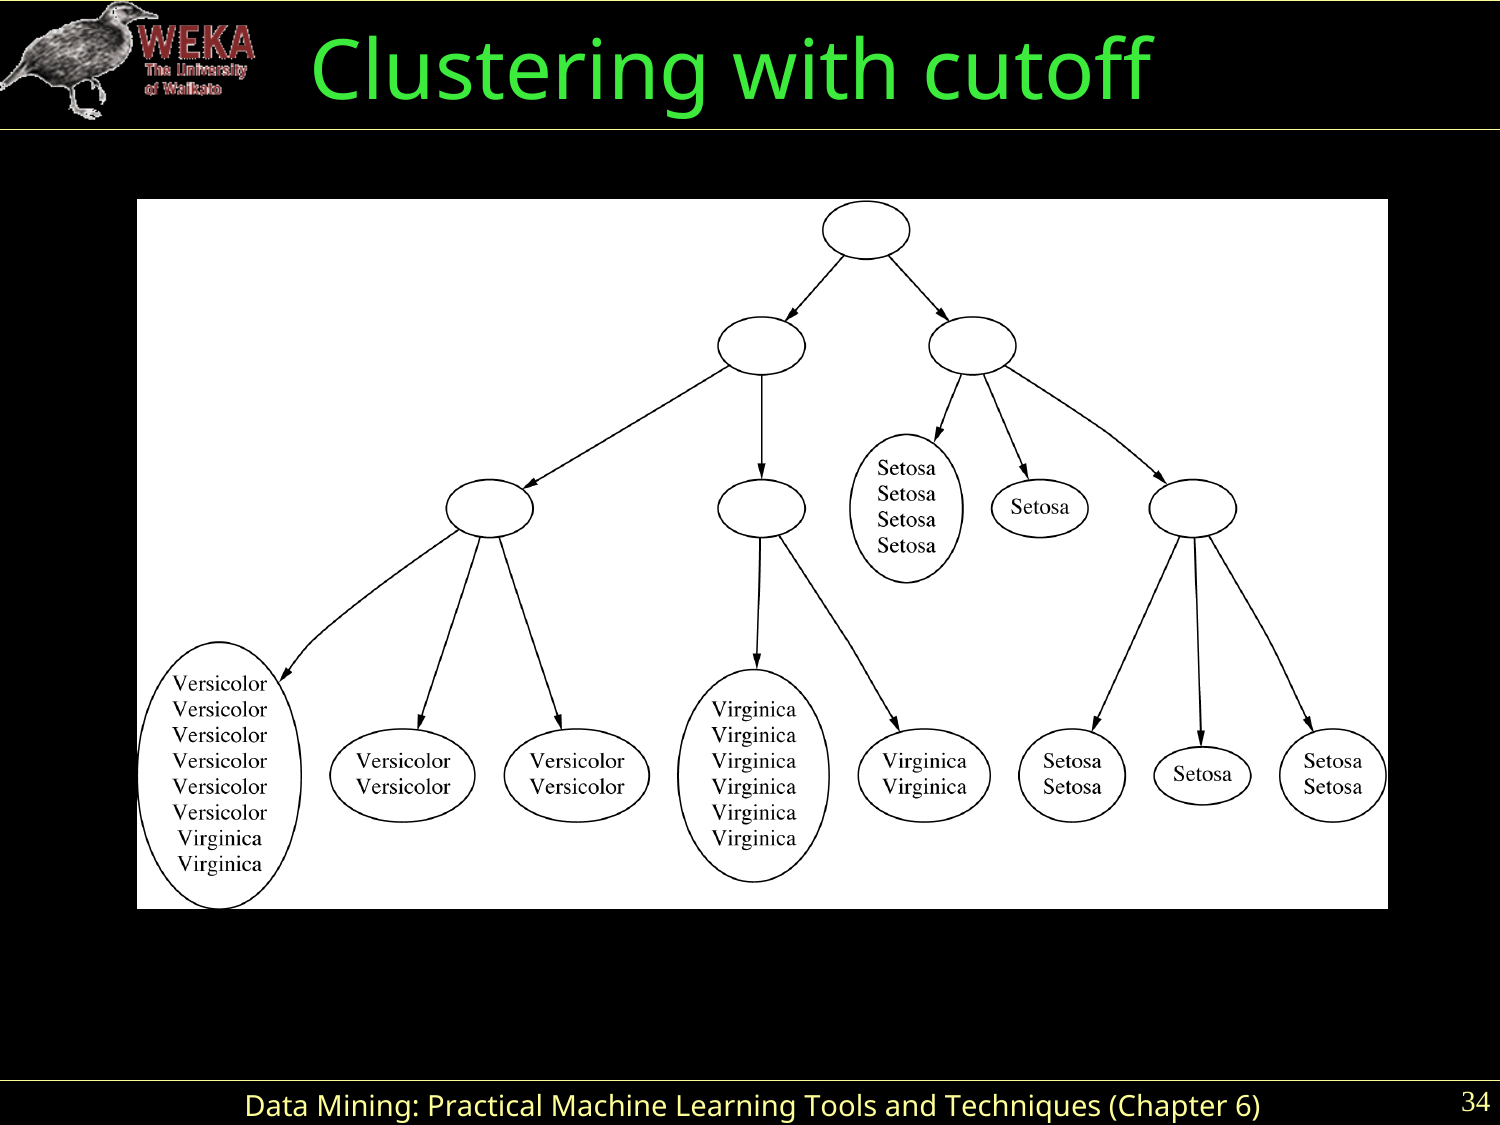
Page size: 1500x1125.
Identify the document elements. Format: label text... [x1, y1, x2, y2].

picture [0, 1, 266, 129]
picture [137, 199, 1388, 909]
title Clustering with cutoff [295, 0, 1500, 148]
